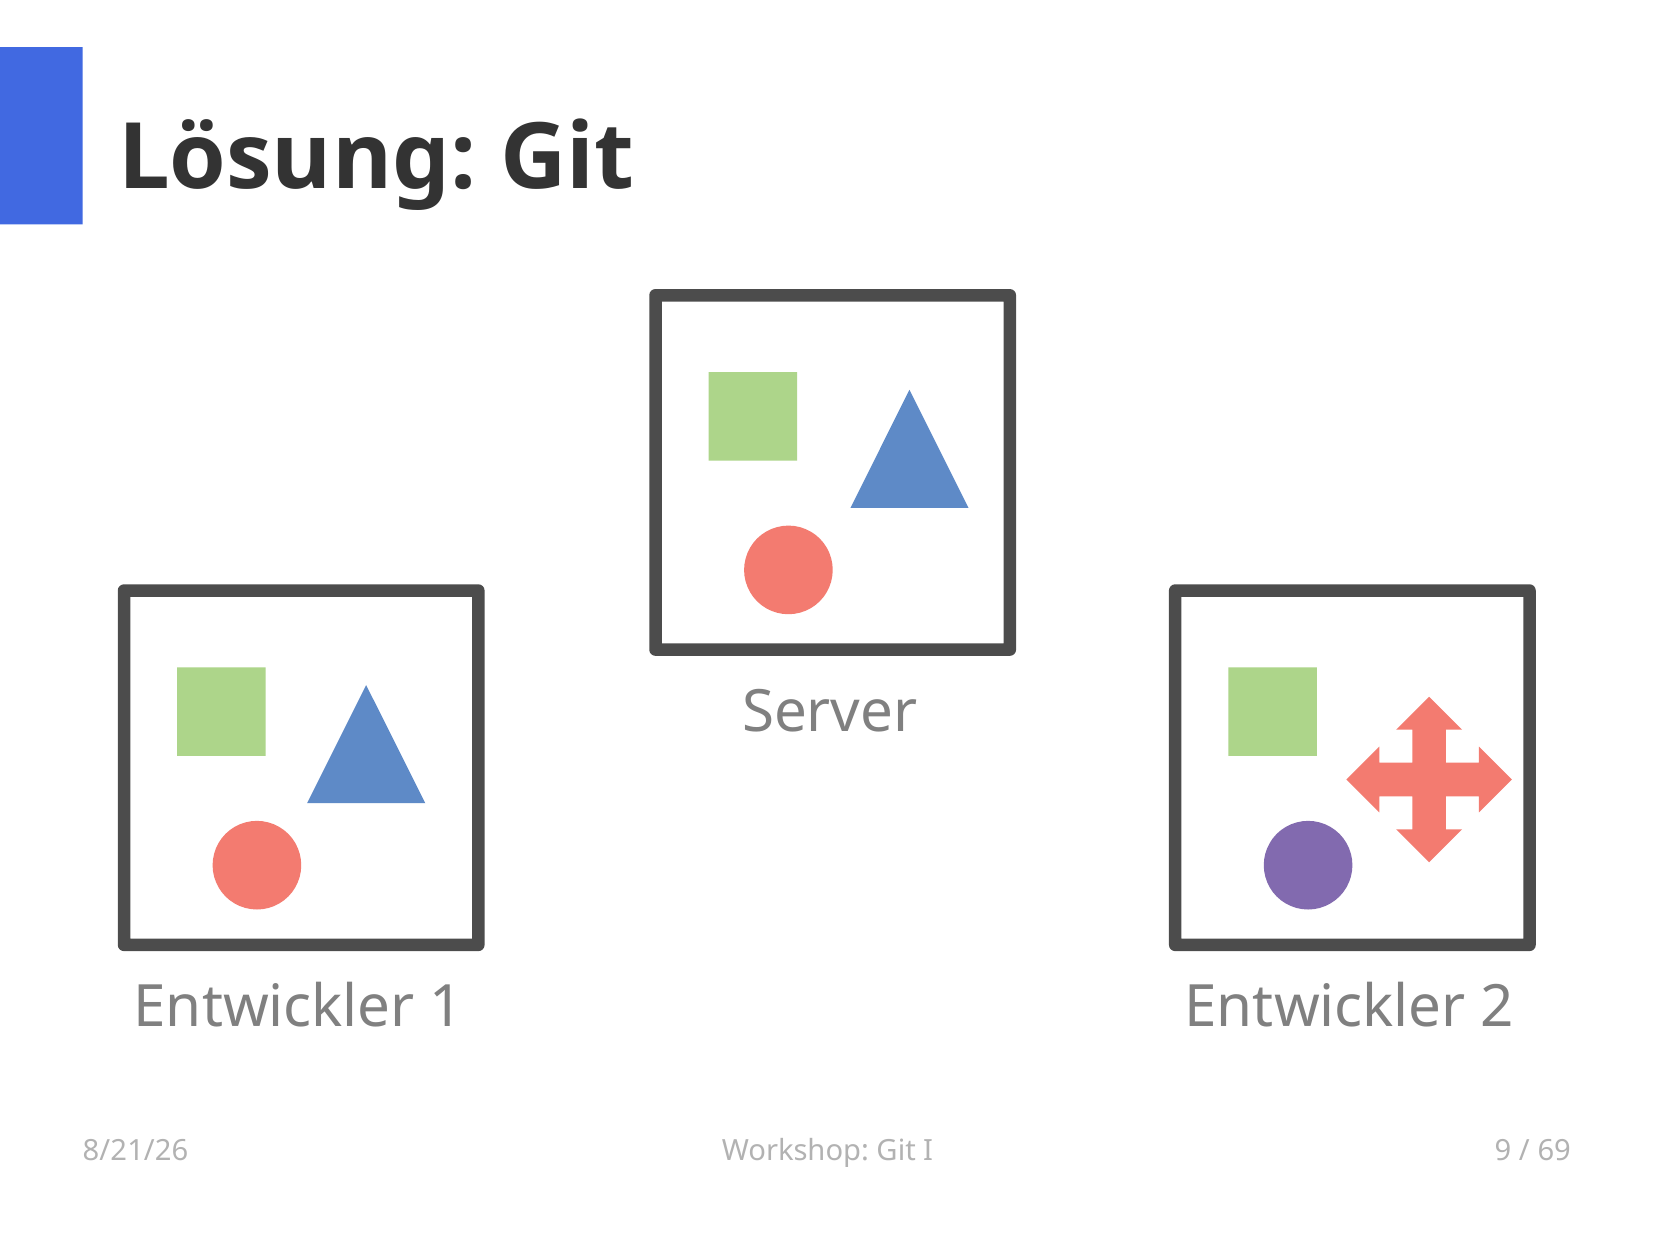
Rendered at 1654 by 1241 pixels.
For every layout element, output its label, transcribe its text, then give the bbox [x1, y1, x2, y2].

text_box Server [649, 649, 1010, 768]
text_box [177, 667, 266, 756]
text_box [744, 525, 833, 615]
text_box Entwickler 1 [118, 944, 479, 1063]
text_box [1228, 667, 1317, 756]
text_box [1346, 696, 1512, 863]
text_box [850, 389, 969, 508]
text_box [1263, 820, 1353, 910]
text_box [708, 372, 798, 461]
text_box [307, 685, 426, 804]
text_box [212, 820, 302, 910]
title Lösung: Git [118, 49, 1571, 257]
text_box Entwickler 2 [1169, 944, 1530, 1063]
